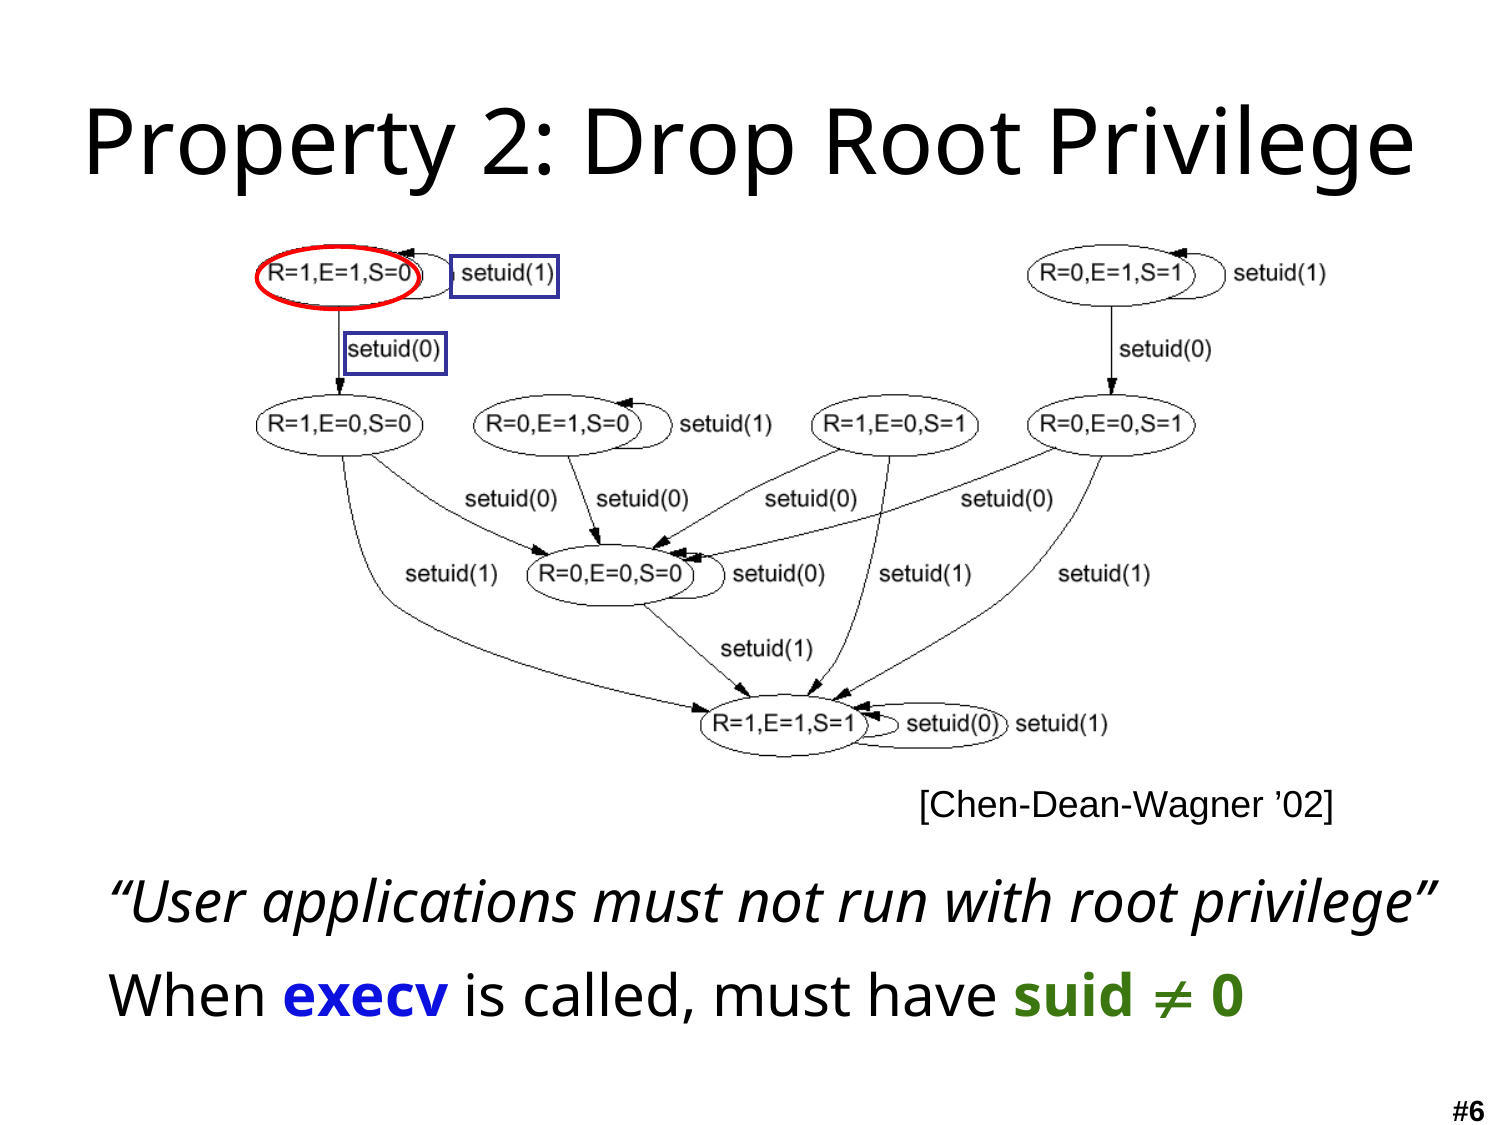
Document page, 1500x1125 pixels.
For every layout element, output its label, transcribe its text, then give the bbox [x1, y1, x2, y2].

picture [256, 232, 1332, 765]
picture [259, 249, 416, 307]
title Property 2: Drop Root Privilege [24, 45, 1476, 233]
text_box [Chen-Dean-Wagner ’02] [903, 776, 1350, 834]
text_box “User applications must not run with root privilege” When execv is called, must have suid  0 [37, 853, 1463, 1089]
